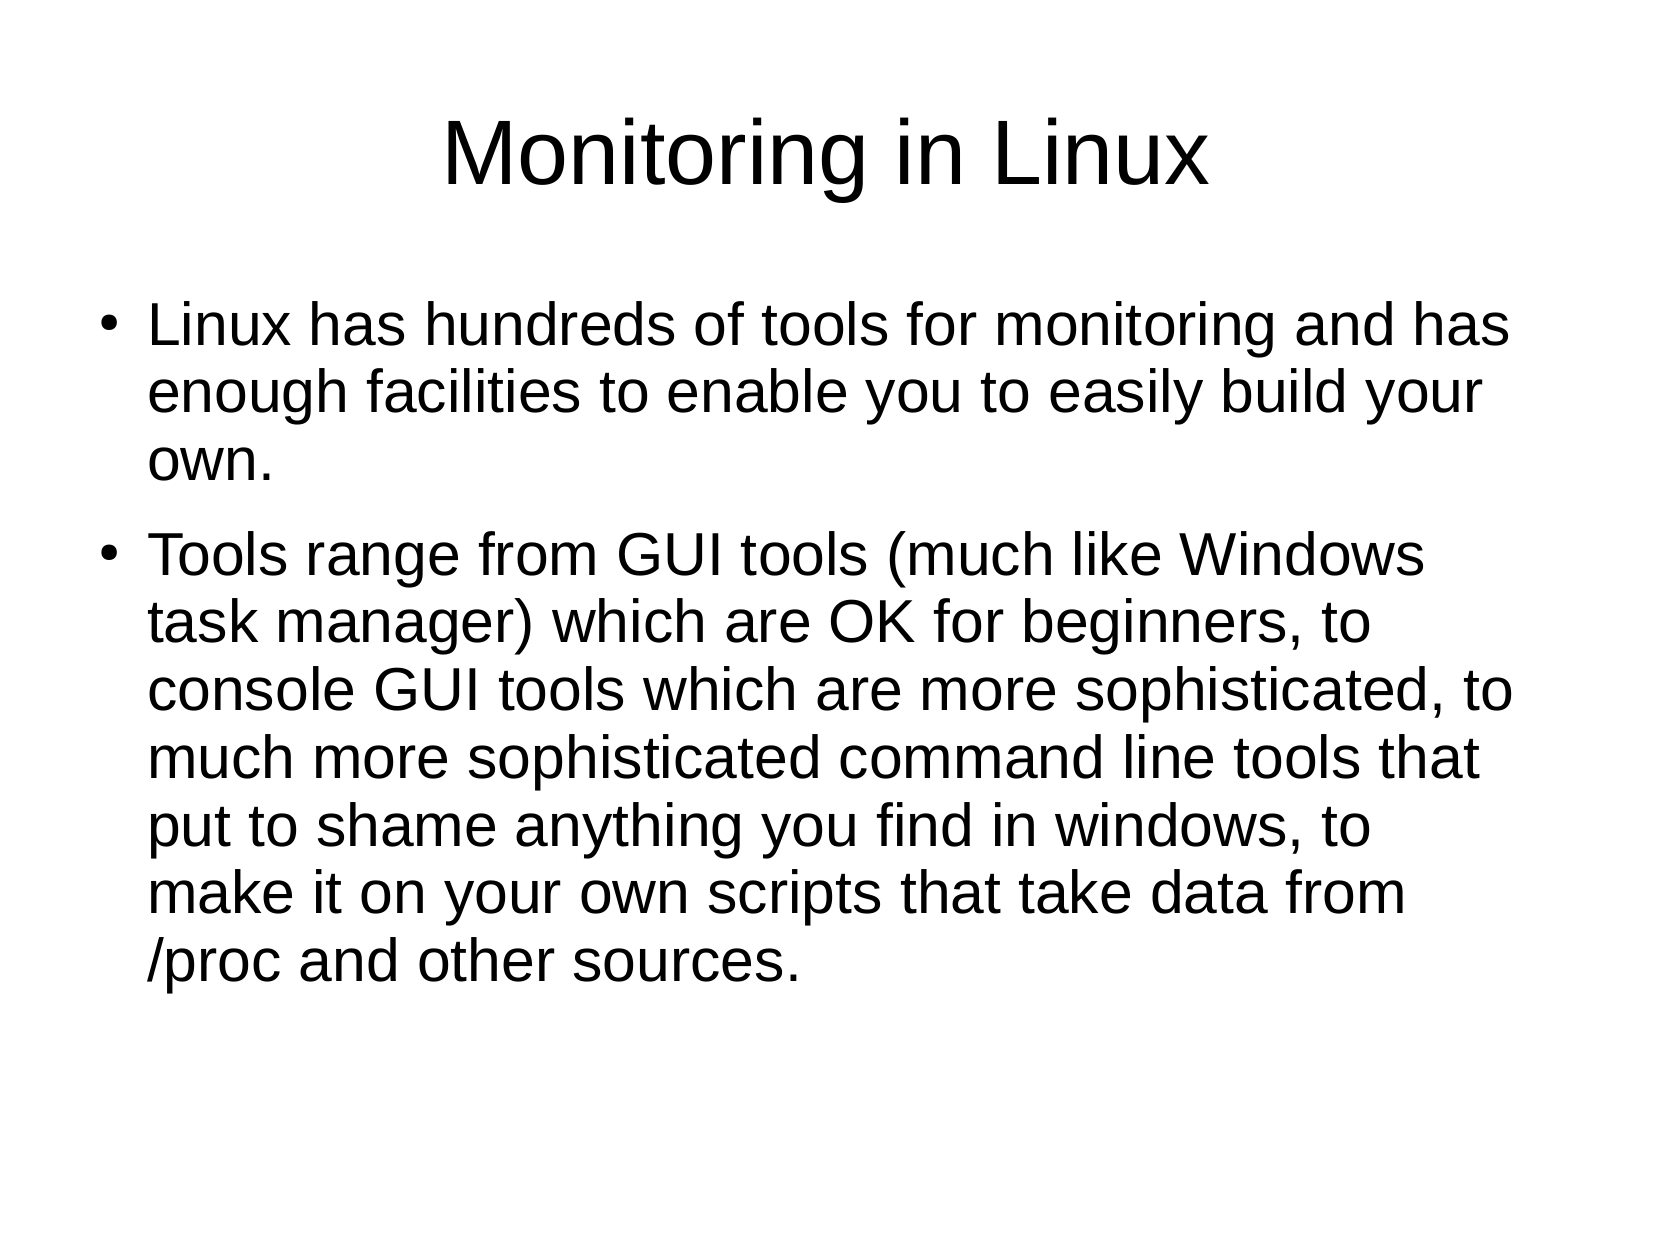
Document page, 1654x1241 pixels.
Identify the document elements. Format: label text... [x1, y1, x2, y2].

title Monitoring in Linux [82, 49, 1571, 257]
list Linux has hundreds of tools for monitoring and has enough facilities to enable you to easily build your own. Tools range from GUI tools (much like Windows task manager) which are OK for beginners, to console GUI tools which are more sophisticated, to much more sophisticated command line tools that put to shame anything you find in windows, to make it on your own scripts that take data from /proc and other sources. [82, 290, 1538, 1010]
